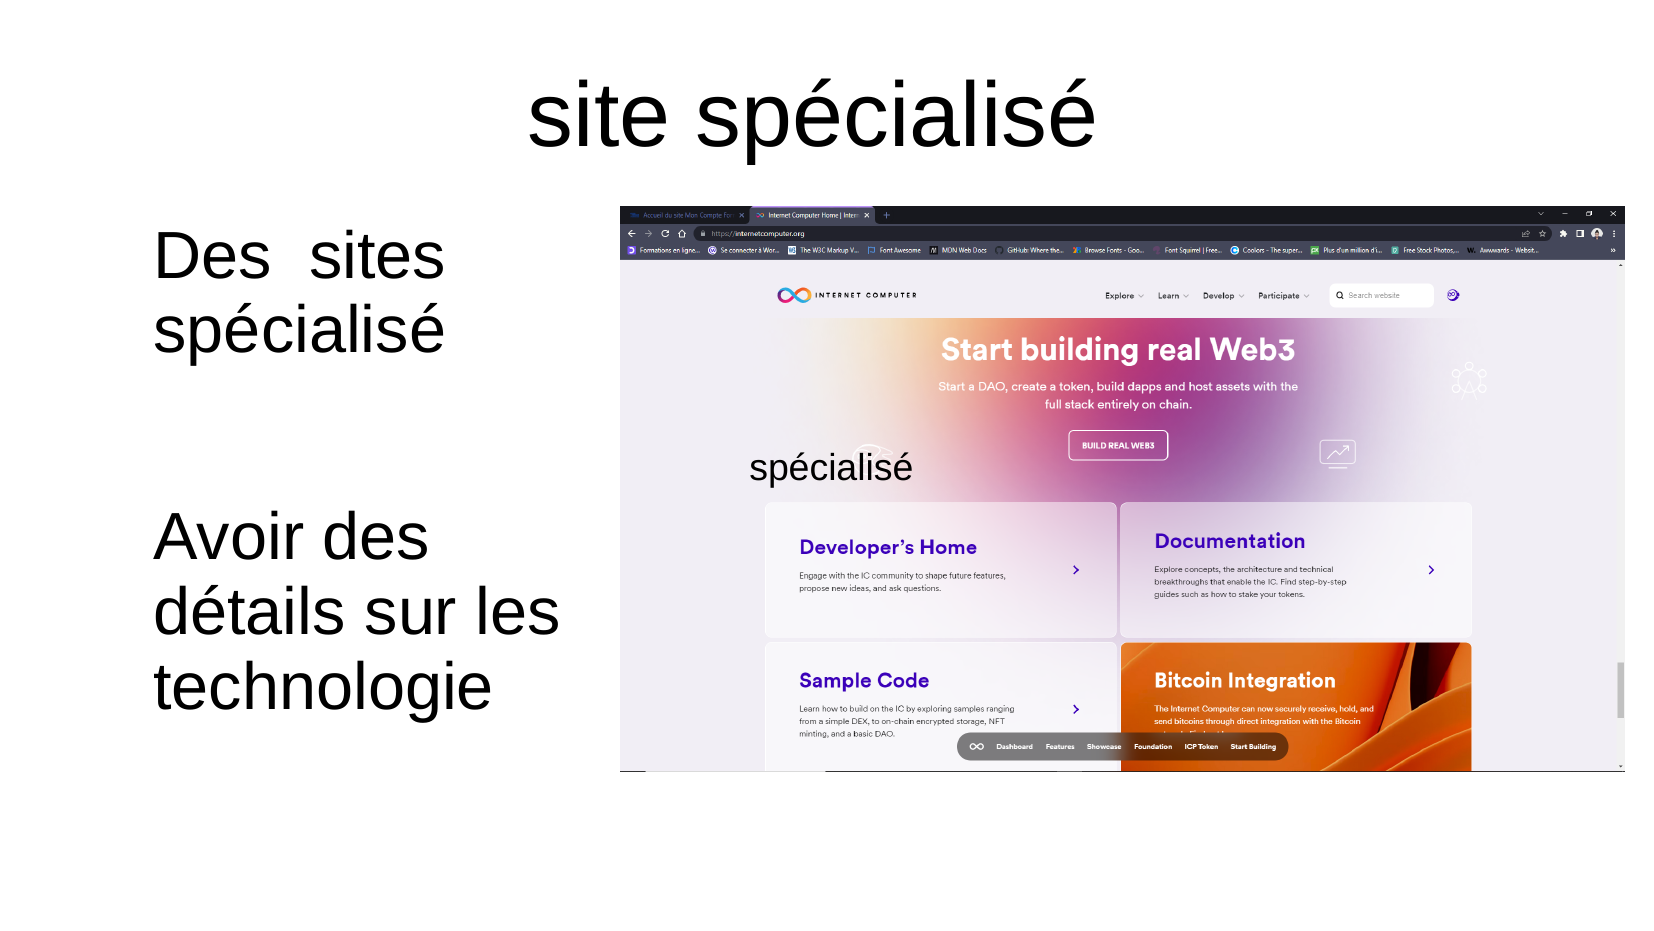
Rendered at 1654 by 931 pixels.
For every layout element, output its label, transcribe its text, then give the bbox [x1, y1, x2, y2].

title site spécialisé [82, 37, 1571, 193]
list Avoir des détails sur les technologie [82, 499, 591, 757]
text_box spécialisé [734, 439, 929, 497]
list Des sites spécialisé [82, 217, 591, 475]
picture [620, 206, 1625, 772]
